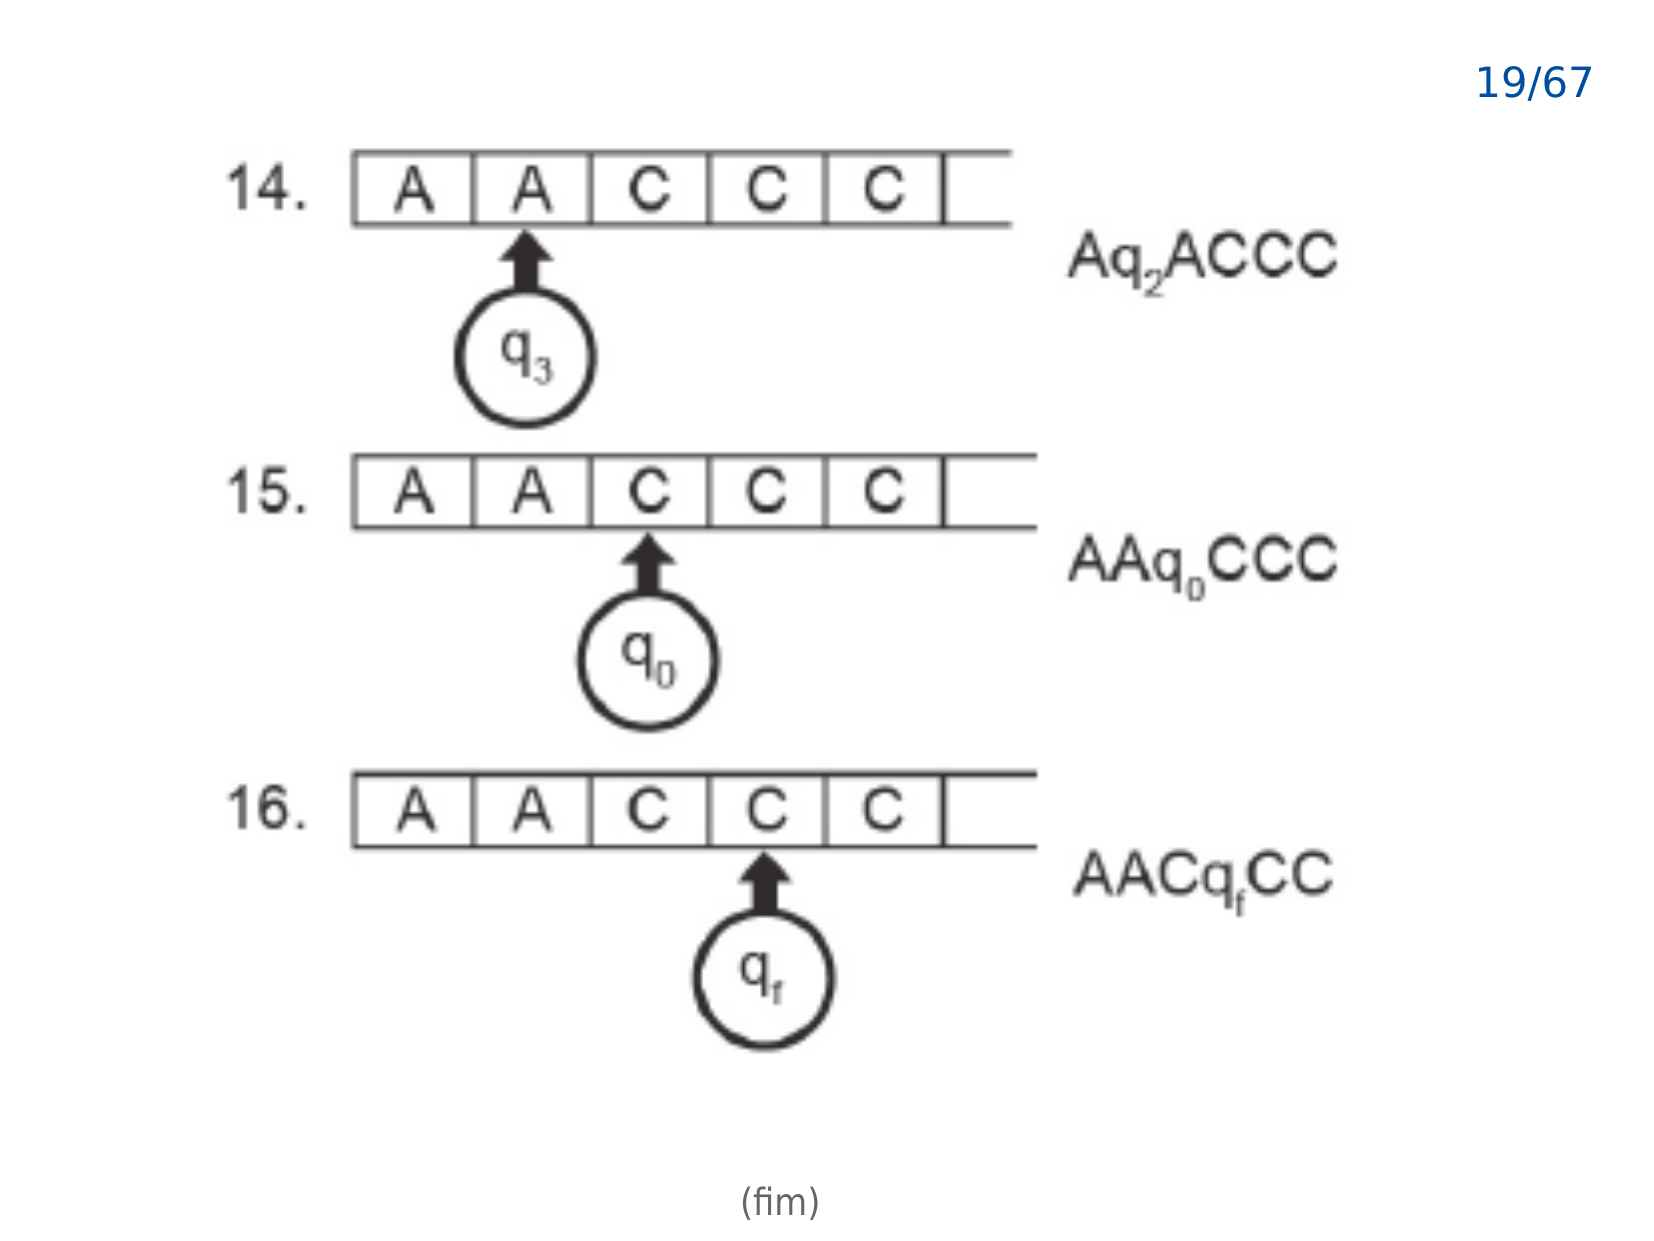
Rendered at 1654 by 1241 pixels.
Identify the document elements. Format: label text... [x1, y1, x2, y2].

picture [224, 147, 1350, 1070]
text_box (fim) [725, 1173, 845, 1237]
